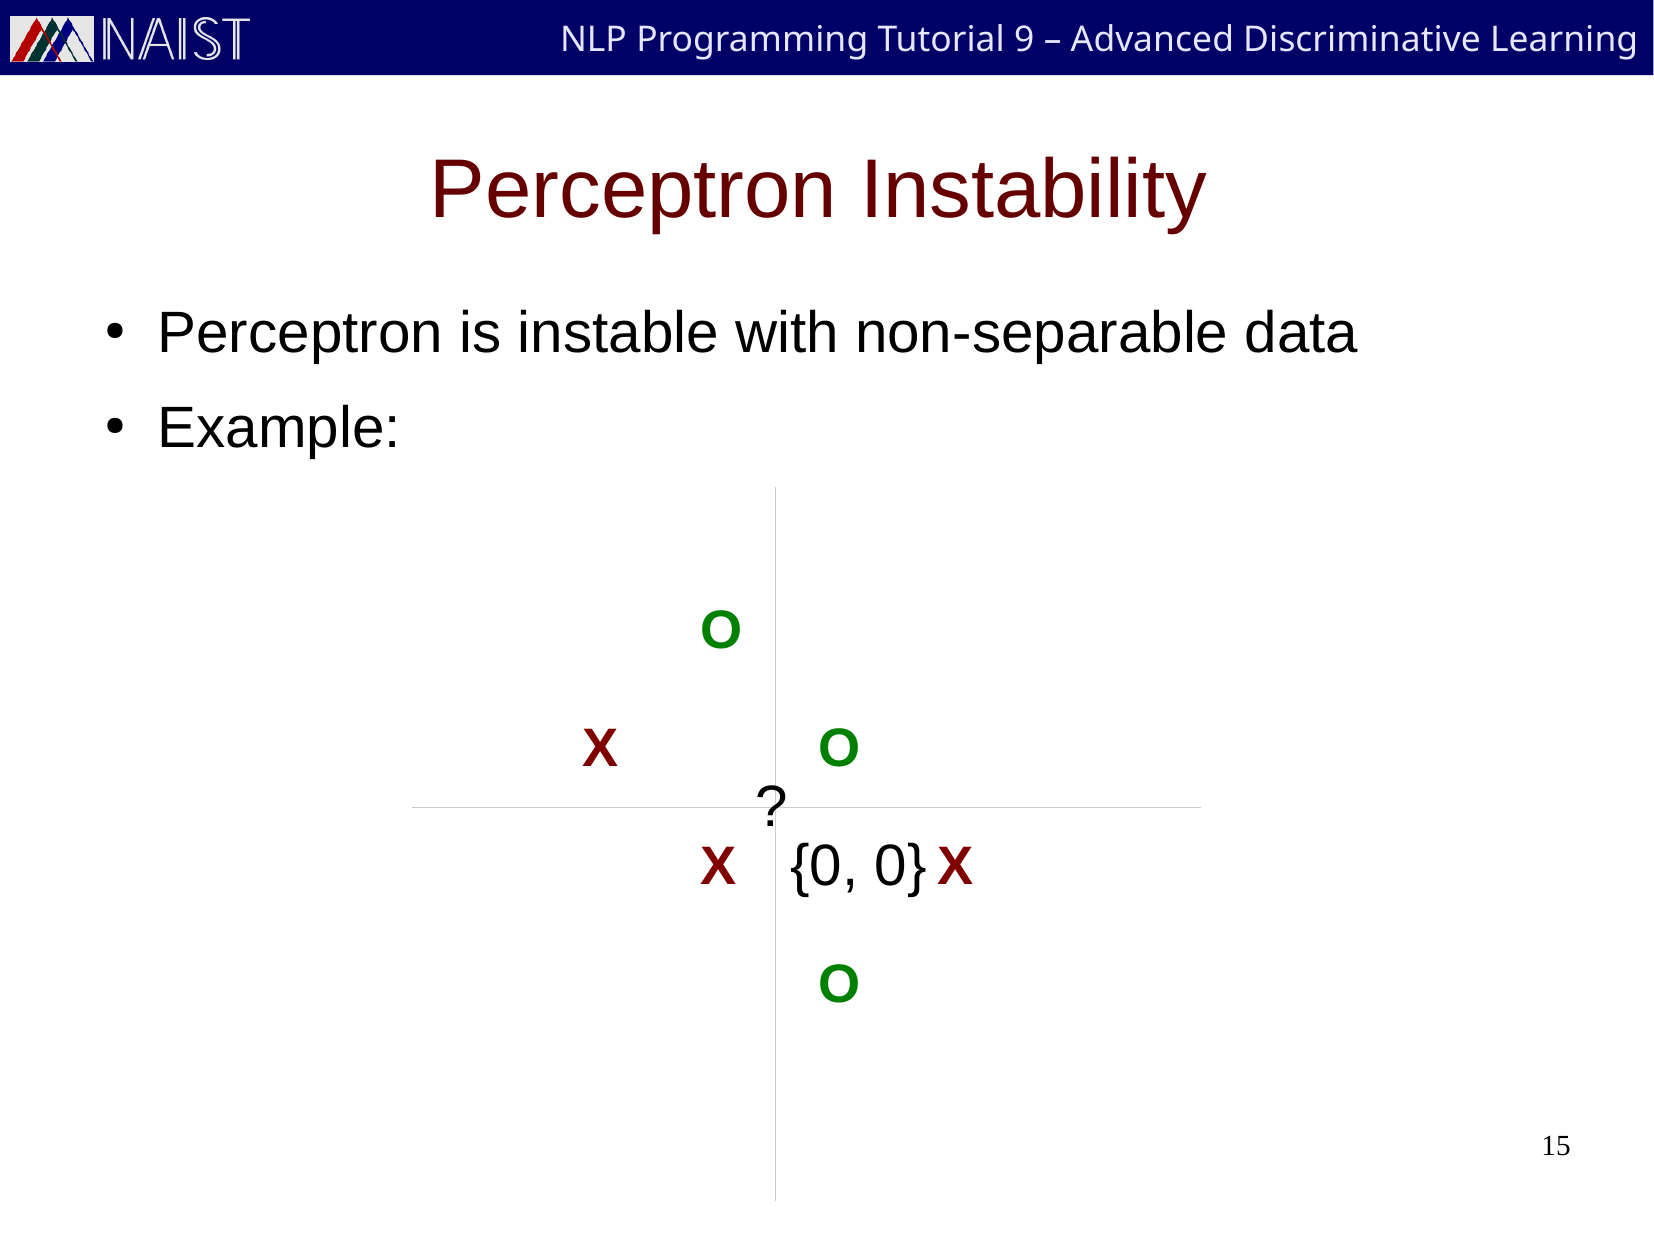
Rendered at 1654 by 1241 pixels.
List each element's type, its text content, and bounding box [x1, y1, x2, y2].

text_box X [567, 710, 634, 786]
text_box O [804, 710, 877, 786]
text_box O [686, 592, 758, 668]
text_box O [804, 946, 877, 1022]
picture [10, 16, 94, 62]
list Perceptron is instable with non-separable data Example: [86, 300, 1576, 460]
title Perceptron Instability [75, 92, 1564, 285]
text_box {0, 0} [775, 825, 942, 905]
picture [102, 17, 251, 60]
text_box X [686, 828, 753, 904]
text_box X [922, 828, 989, 913]
text_box ? [740, 765, 803, 846]
